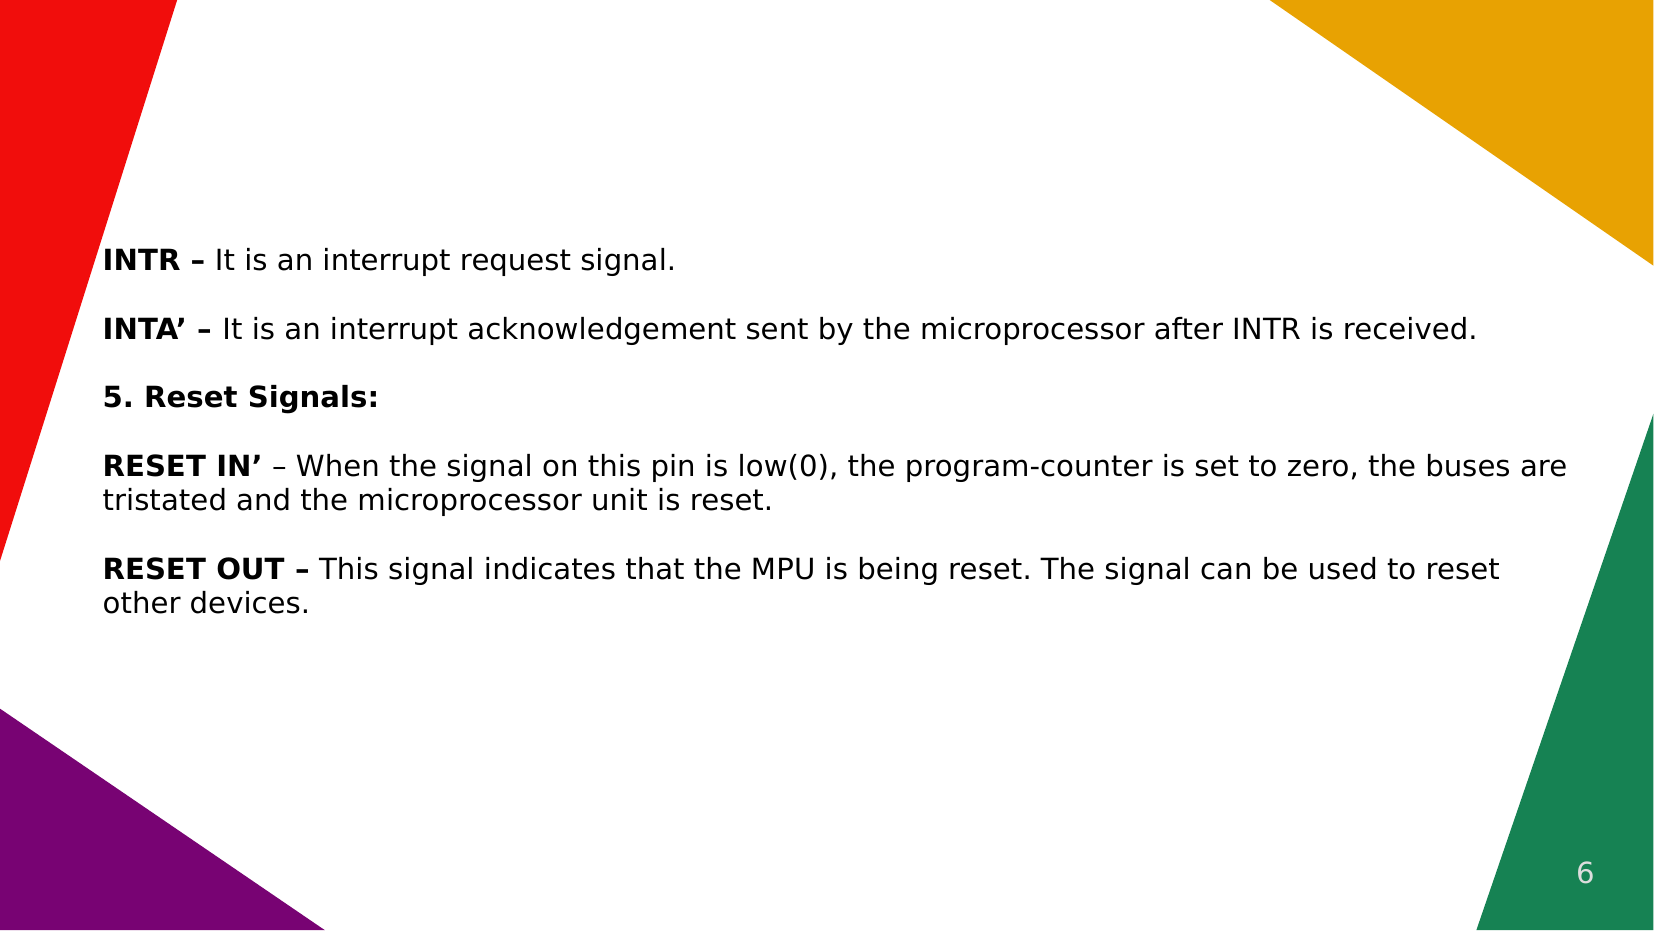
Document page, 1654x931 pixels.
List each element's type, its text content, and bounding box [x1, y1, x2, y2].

text_box INTR – It is an interrupt request signal. INTA’ – It is an interrupt acknowledgement sent by the microprocessor after INTR is received. 5. Reset Signals: RESET IN’ – When the signal on this pin is low(0), the program-counter is set to zero, the buses are tristated and the microprocessor unit is reset. RESET OUT – This signal indicates that the MPU is being reset. The signal can be used to reset other devices. [87, 236, 1595, 768]
